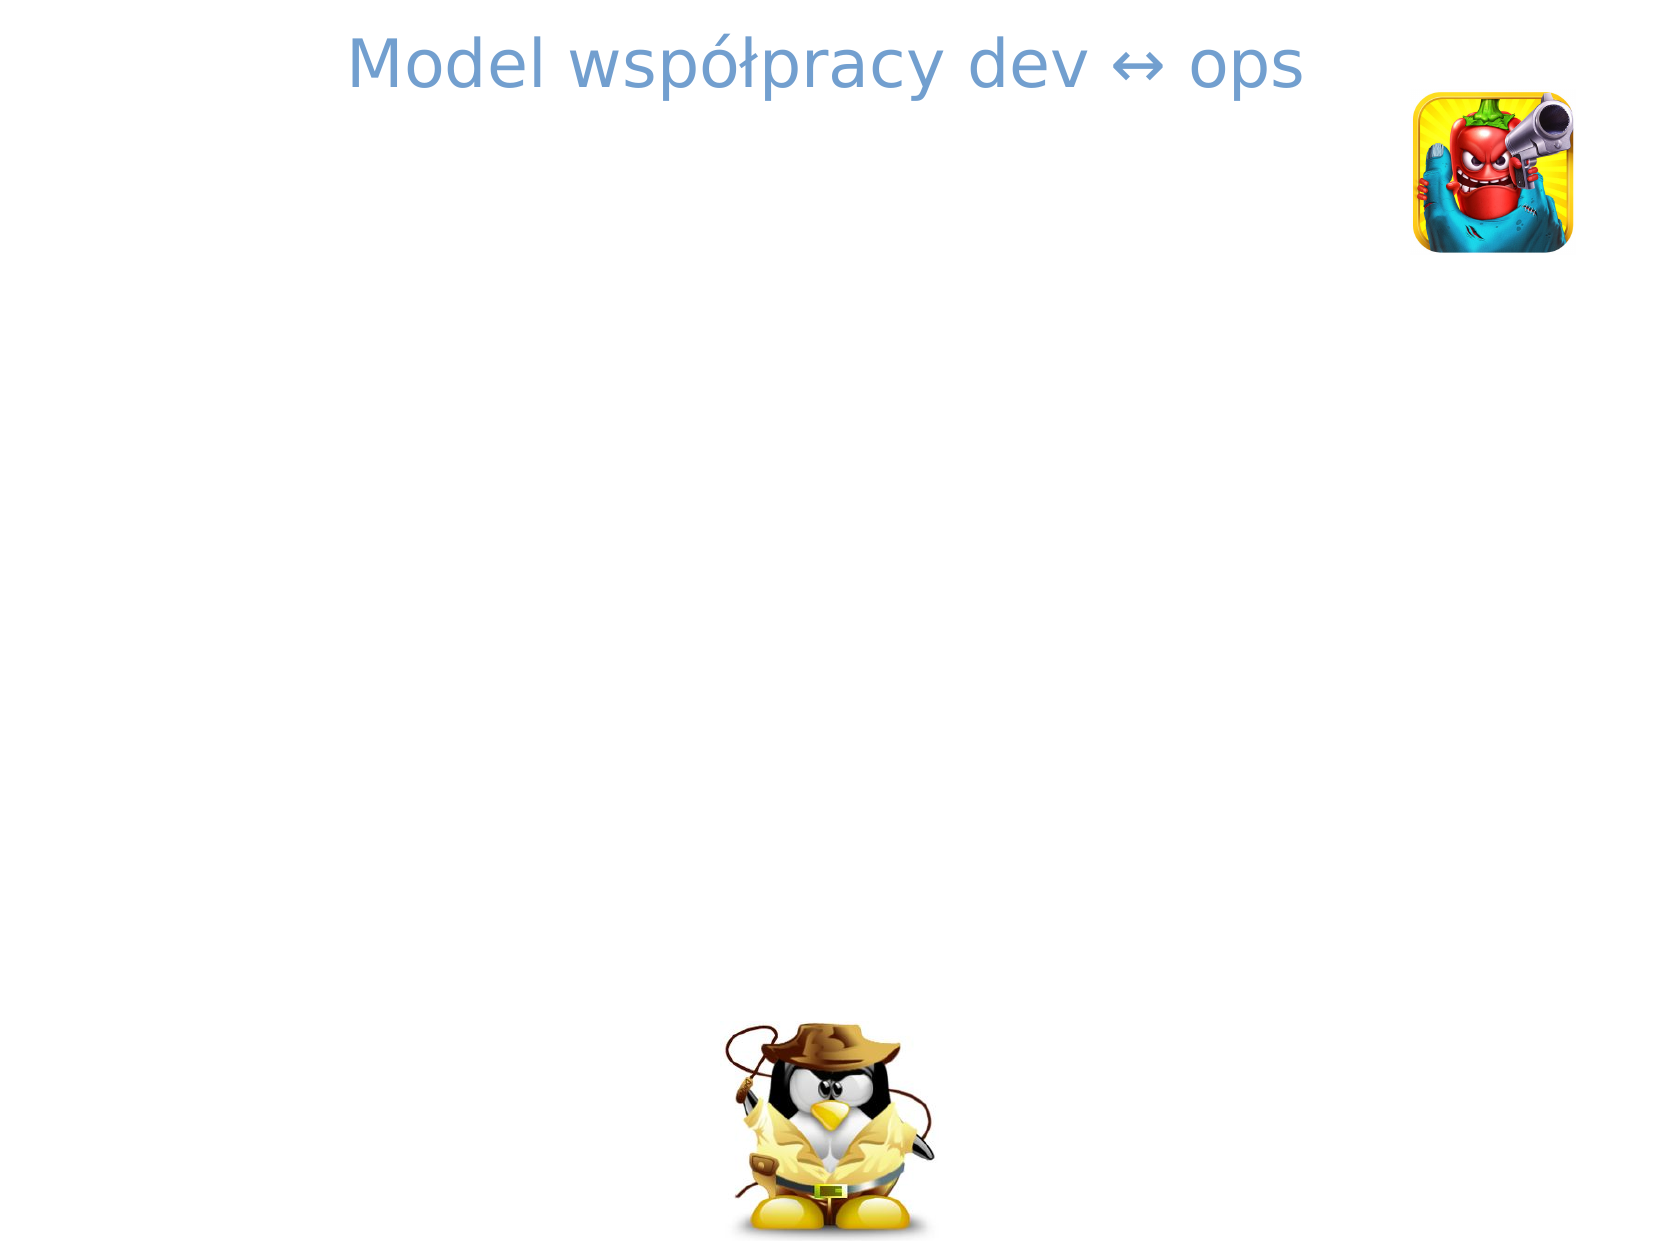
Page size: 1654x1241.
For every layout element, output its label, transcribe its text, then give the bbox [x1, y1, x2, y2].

picture [720, 1021, 939, 1241]
text_box Model współpracy dev ↔ ops [332, 17, 1322, 111]
picture [1410, 89, 1576, 256]
